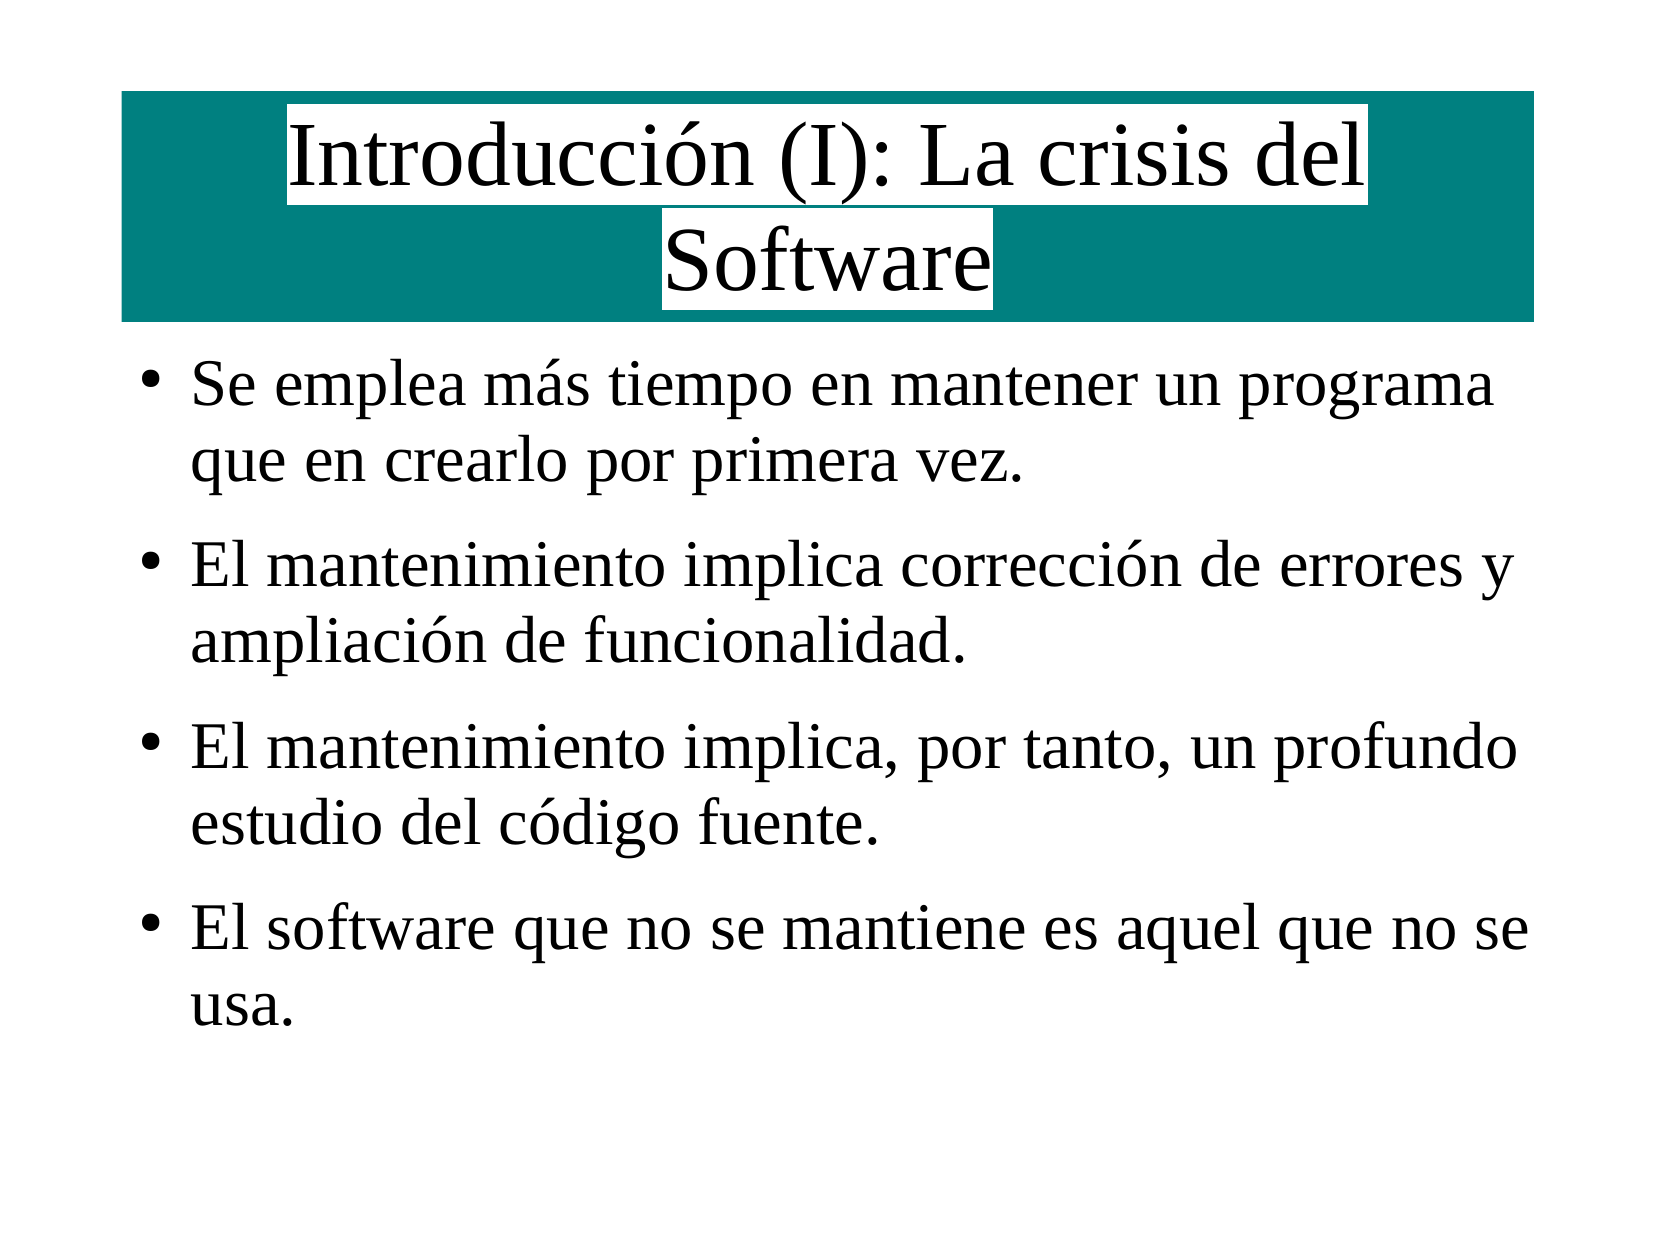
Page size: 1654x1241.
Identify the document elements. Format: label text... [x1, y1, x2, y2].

list Se emplea más tiempo en mantener un programa que en crearlo por primera vez. El mantenimiento implica corrección de errores y ampliación de funcionalidad. El mantenimiento implica, por tanto, un profundo estudio del código fuente. El software que no se mantiene es aquel que no se usa. [121, 344, 1534, 1127]
title Introducción (I): La crisis del Software [121, 91, 1534, 322]
